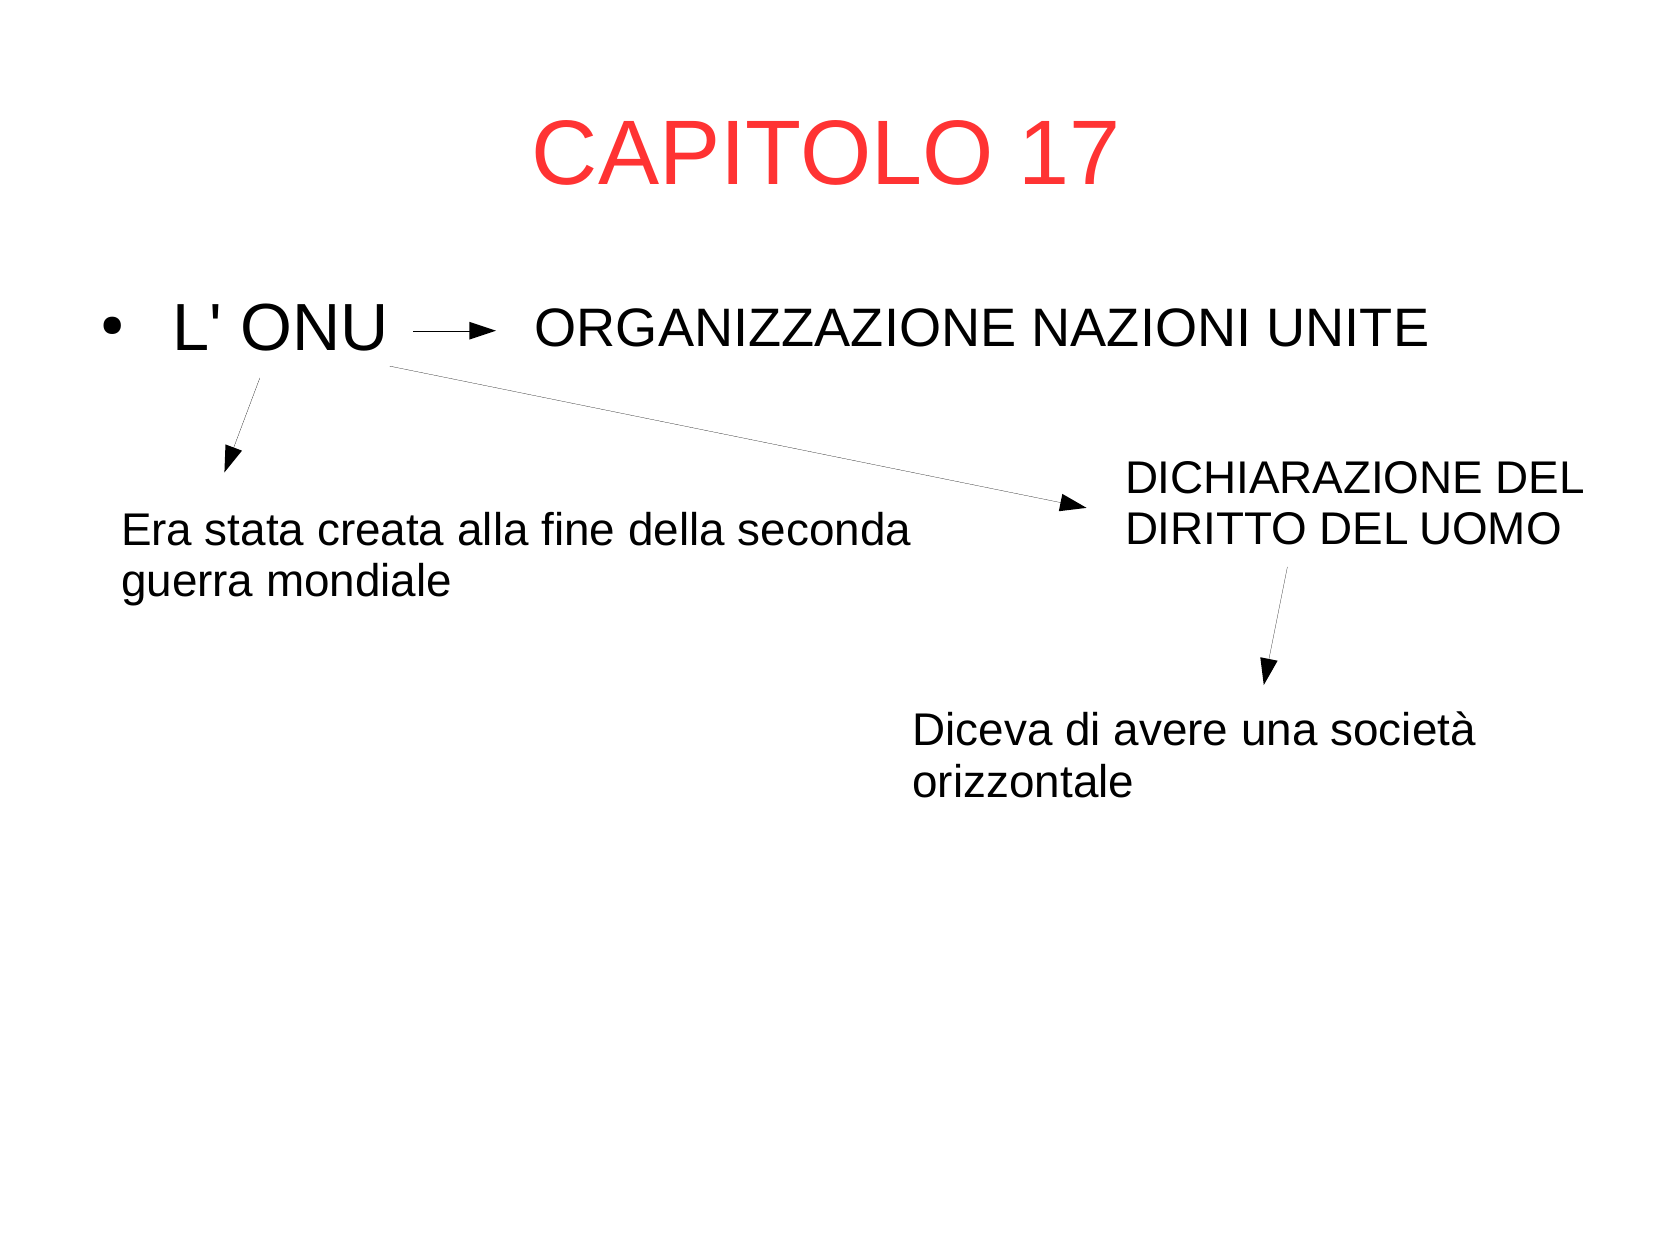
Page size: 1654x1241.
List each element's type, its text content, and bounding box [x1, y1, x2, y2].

text_box ORGANIZZAZIONE NAZIONI UNITE [519, 290, 1595, 366]
title CAPITOLO 17 [82, 49, 1571, 257]
text_box Diceva di avere una società orizzontale [897, 696, 1642, 815]
text_box DICHIARAZIONE DEL DIRITTO DEL UOMO [1110, 444, 1654, 562]
text_box Era stata creata alla fine della seconda guerra mondiale [106, 496, 1040, 614]
list L' ONU [82, 290, 1571, 1010]
